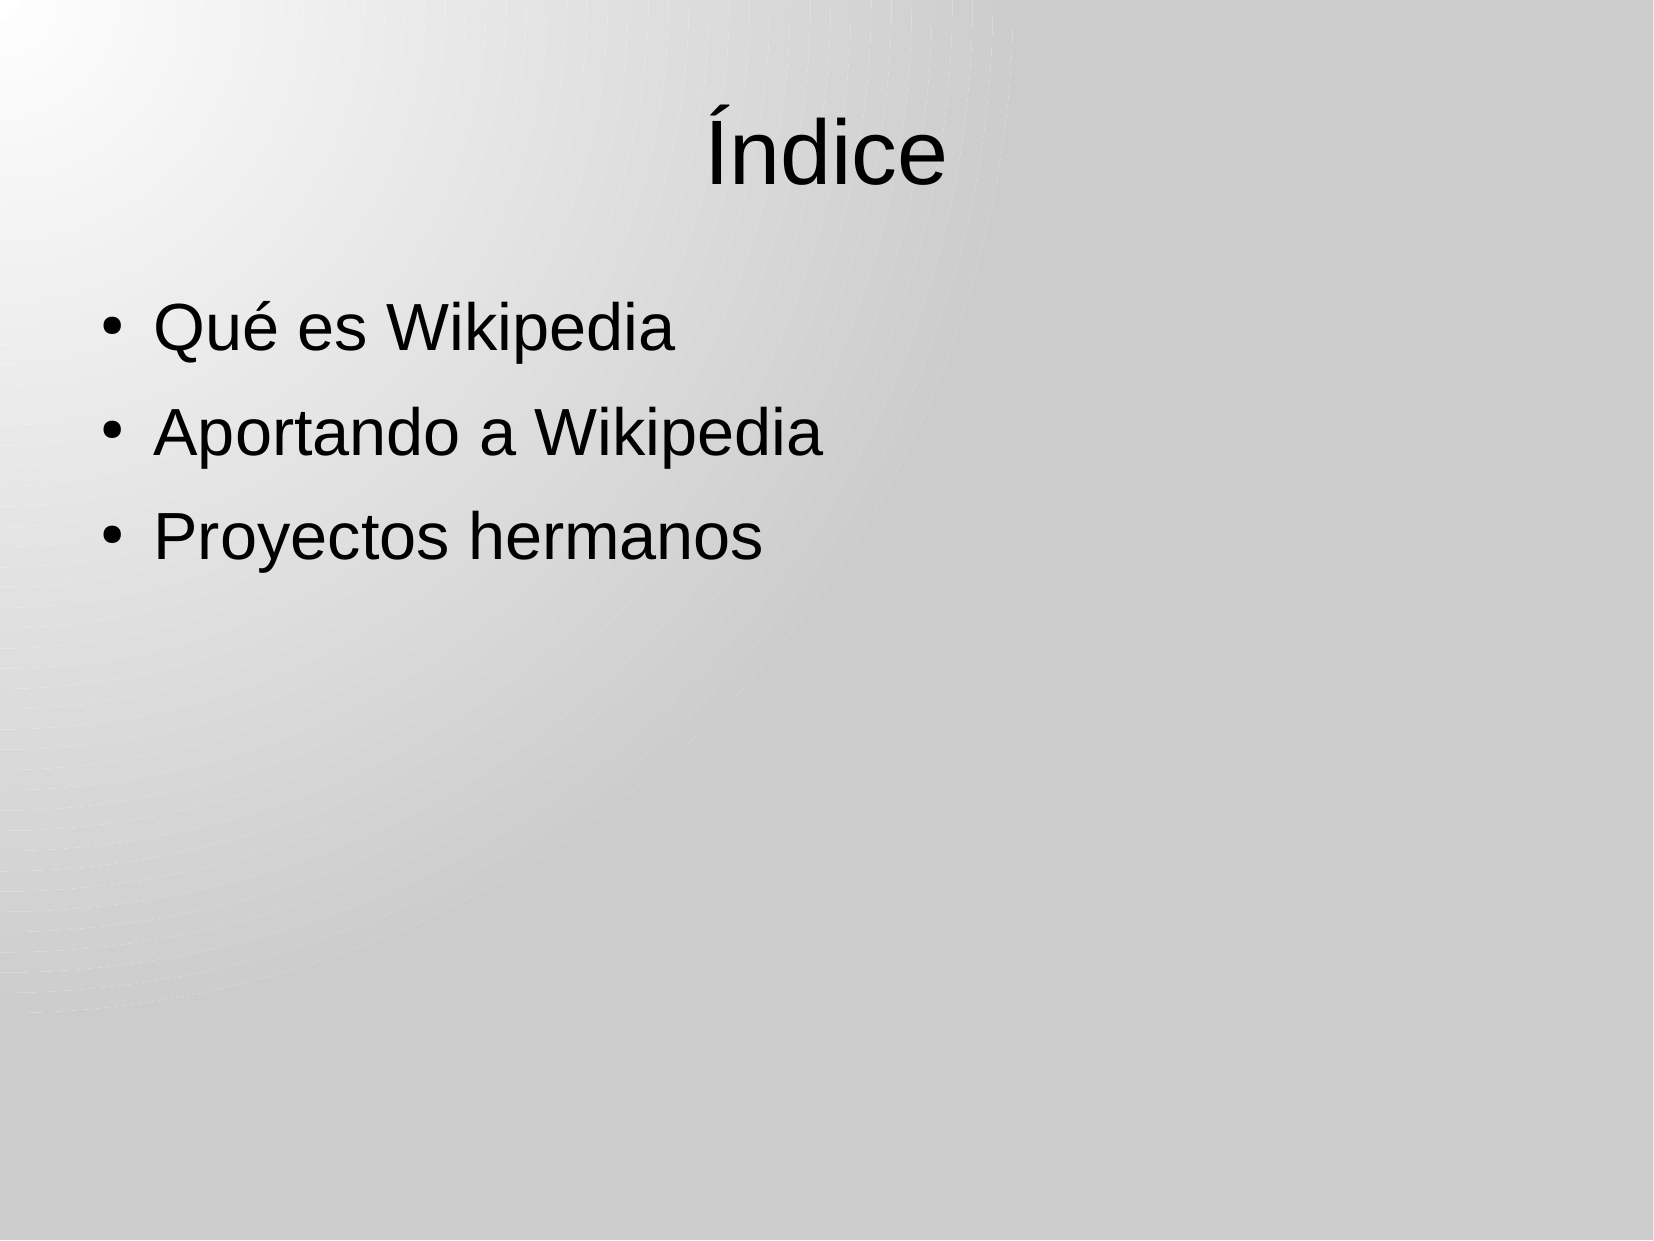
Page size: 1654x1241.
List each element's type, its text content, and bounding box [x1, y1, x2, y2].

list Qué es Wikipedia Aportando a Wikipedia Proyectos hermanos [82, 290, 1538, 1109]
title Índice [82, 49, 1571, 257]
